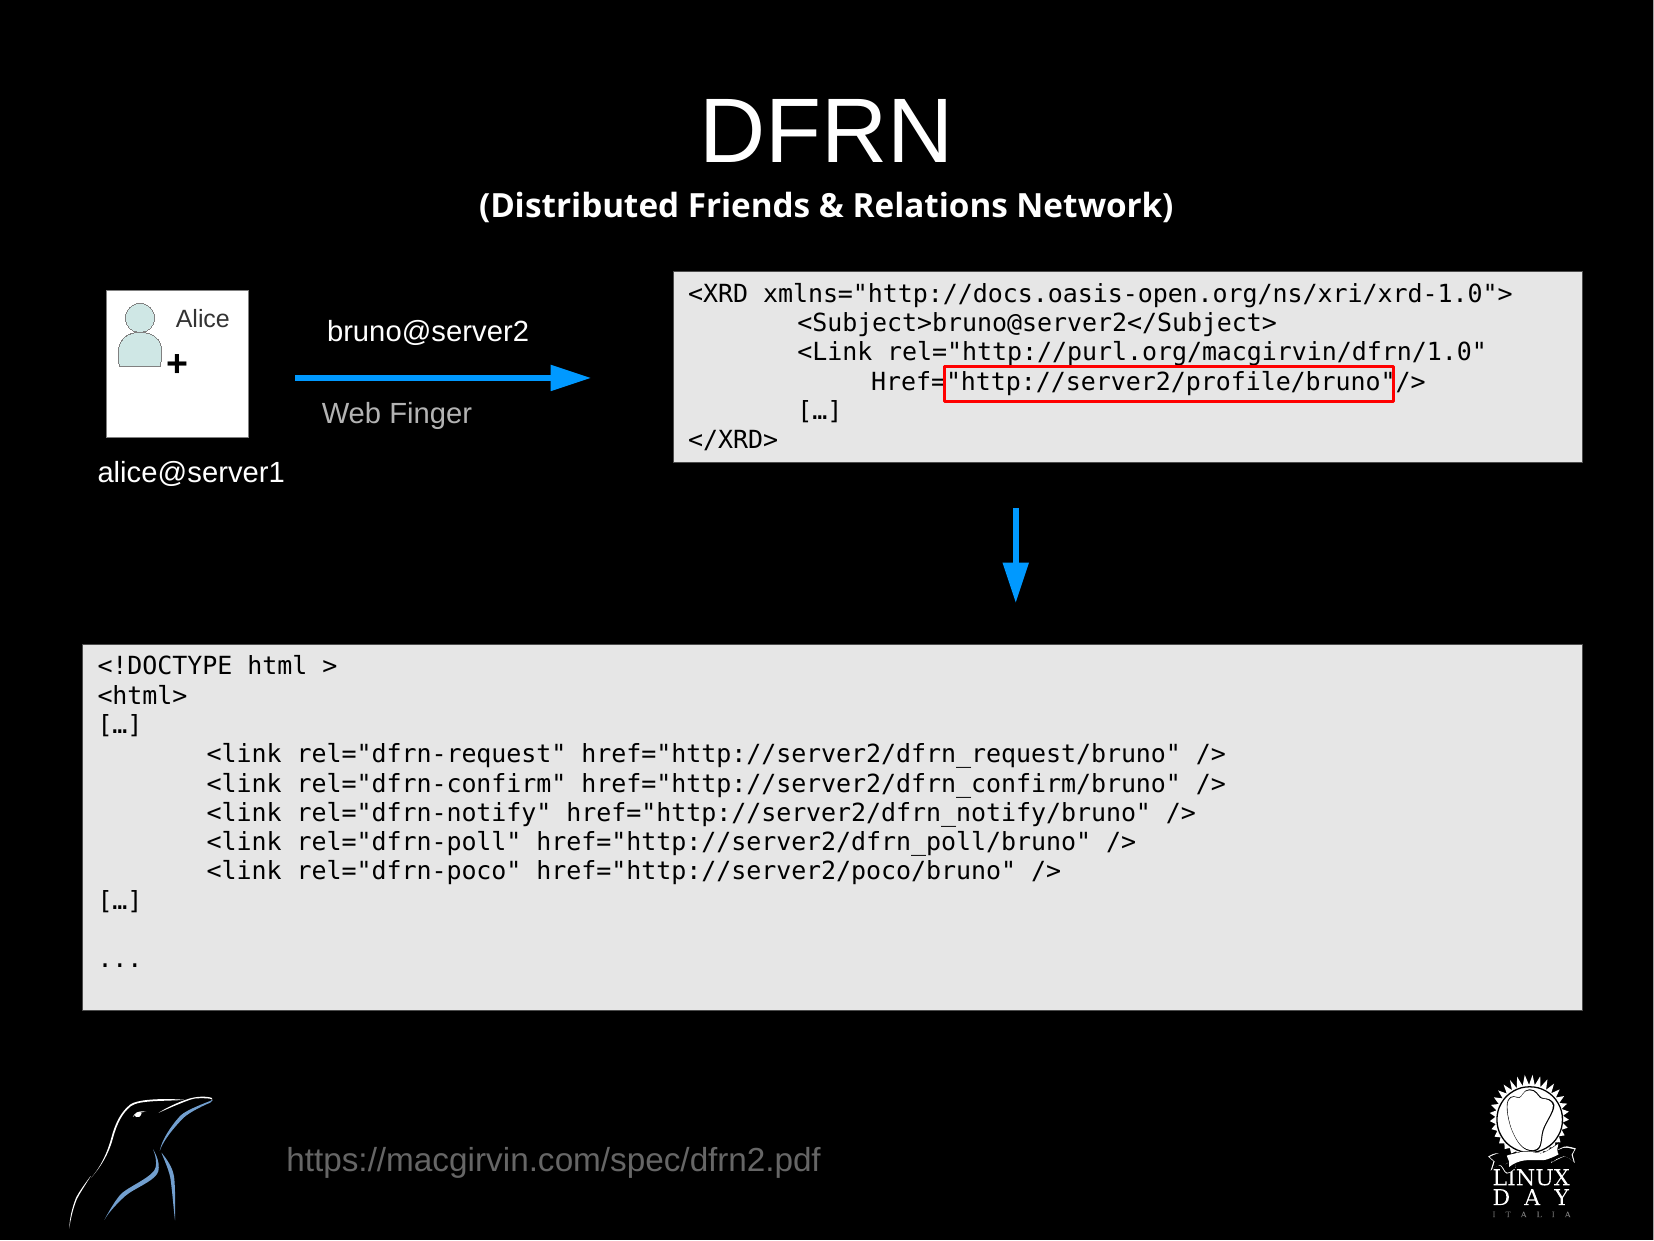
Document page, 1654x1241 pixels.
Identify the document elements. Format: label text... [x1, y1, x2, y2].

list [82, 290, 1571, 644]
text_box bruno@server2 [312, 307, 615, 355]
text_box + [106, 290, 249, 438]
text_box <!DOCTYPE html > <html> […] <link rel="dfrn-request" href="http://server2/dfrn_request/bruno" /> <link rel="dfrn-confirm" href="http://server2/dfrn_confirm/bruno" /> <link rel="dfrn-notify" href="http://server2/dfrn_notify/bruno" /> <link rel="dfrn-poll" href="http://server2/dfrn_poll/bruno" /> <link rel="dfrn-poco" href="http://server2/poco/bruno" /> […] ... [82, 644, 1583, 1011]
title DFRN (Distributed Friends & Relations Network) [82, 49, 1571, 257]
text_box alice@server1 [82, 448, 371, 497]
text_box Alice [160, 297, 245, 341]
text_box https://macgirvin.com/spec/dfrn2.pdf [271, 1133, 1441, 1186]
text_box [118, 303, 162, 367]
text_box <XRD xmlns="http://docs.oasis-open.org/ns/xri/xrd-1.0"> <Subject>bruno@server2</Subject> <Link rel="http://purl.org/macgirvin/dfrn/1.0" Href="http://server2/profile/bruno"/> […] </XRD> [673, 271, 1583, 463]
text_box Web Finger [307, 389, 559, 438]
